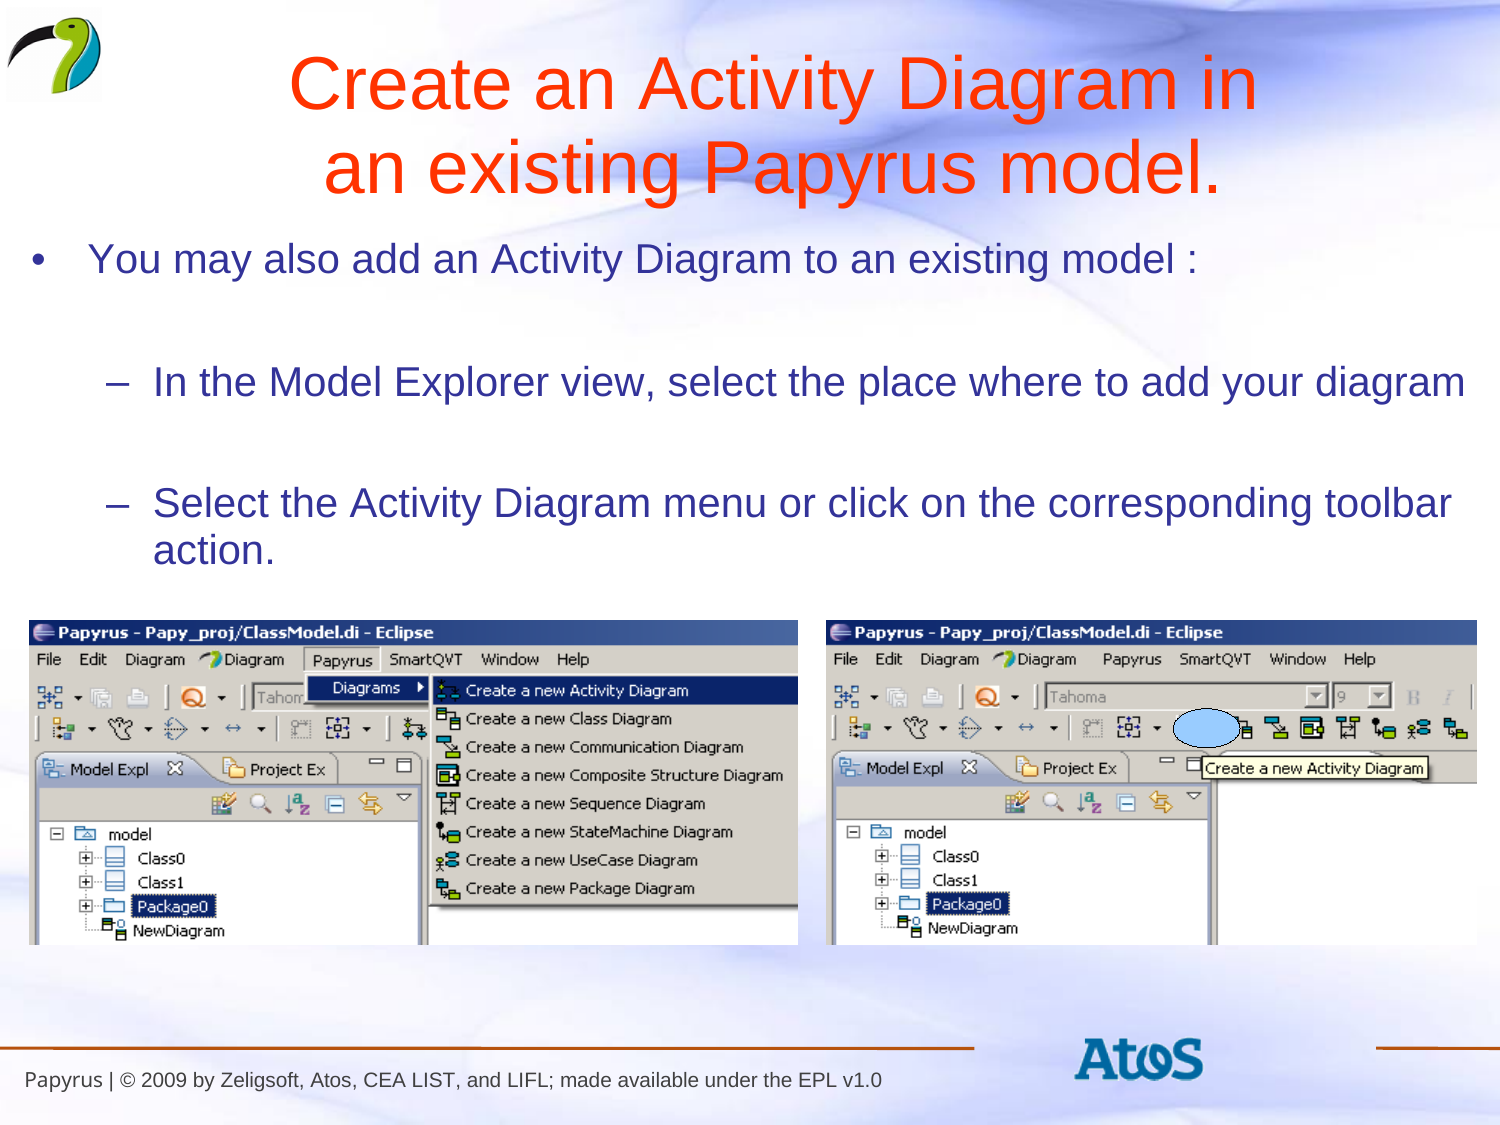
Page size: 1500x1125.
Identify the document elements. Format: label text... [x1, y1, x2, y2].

picture [0, 0, 1500, 1125]
text_box [1173, 708, 1241, 748]
title Create an Activity Diagram in an existing Papyrus model. [283, 41, 1264, 210]
list You may also add an Activity Diagram to an existing model : In the Model Explorer view, select the place where to add your diagram Select the Activity Diagram menu or click on the corresponding toolbar action. [31, 236, 1469, 975]
